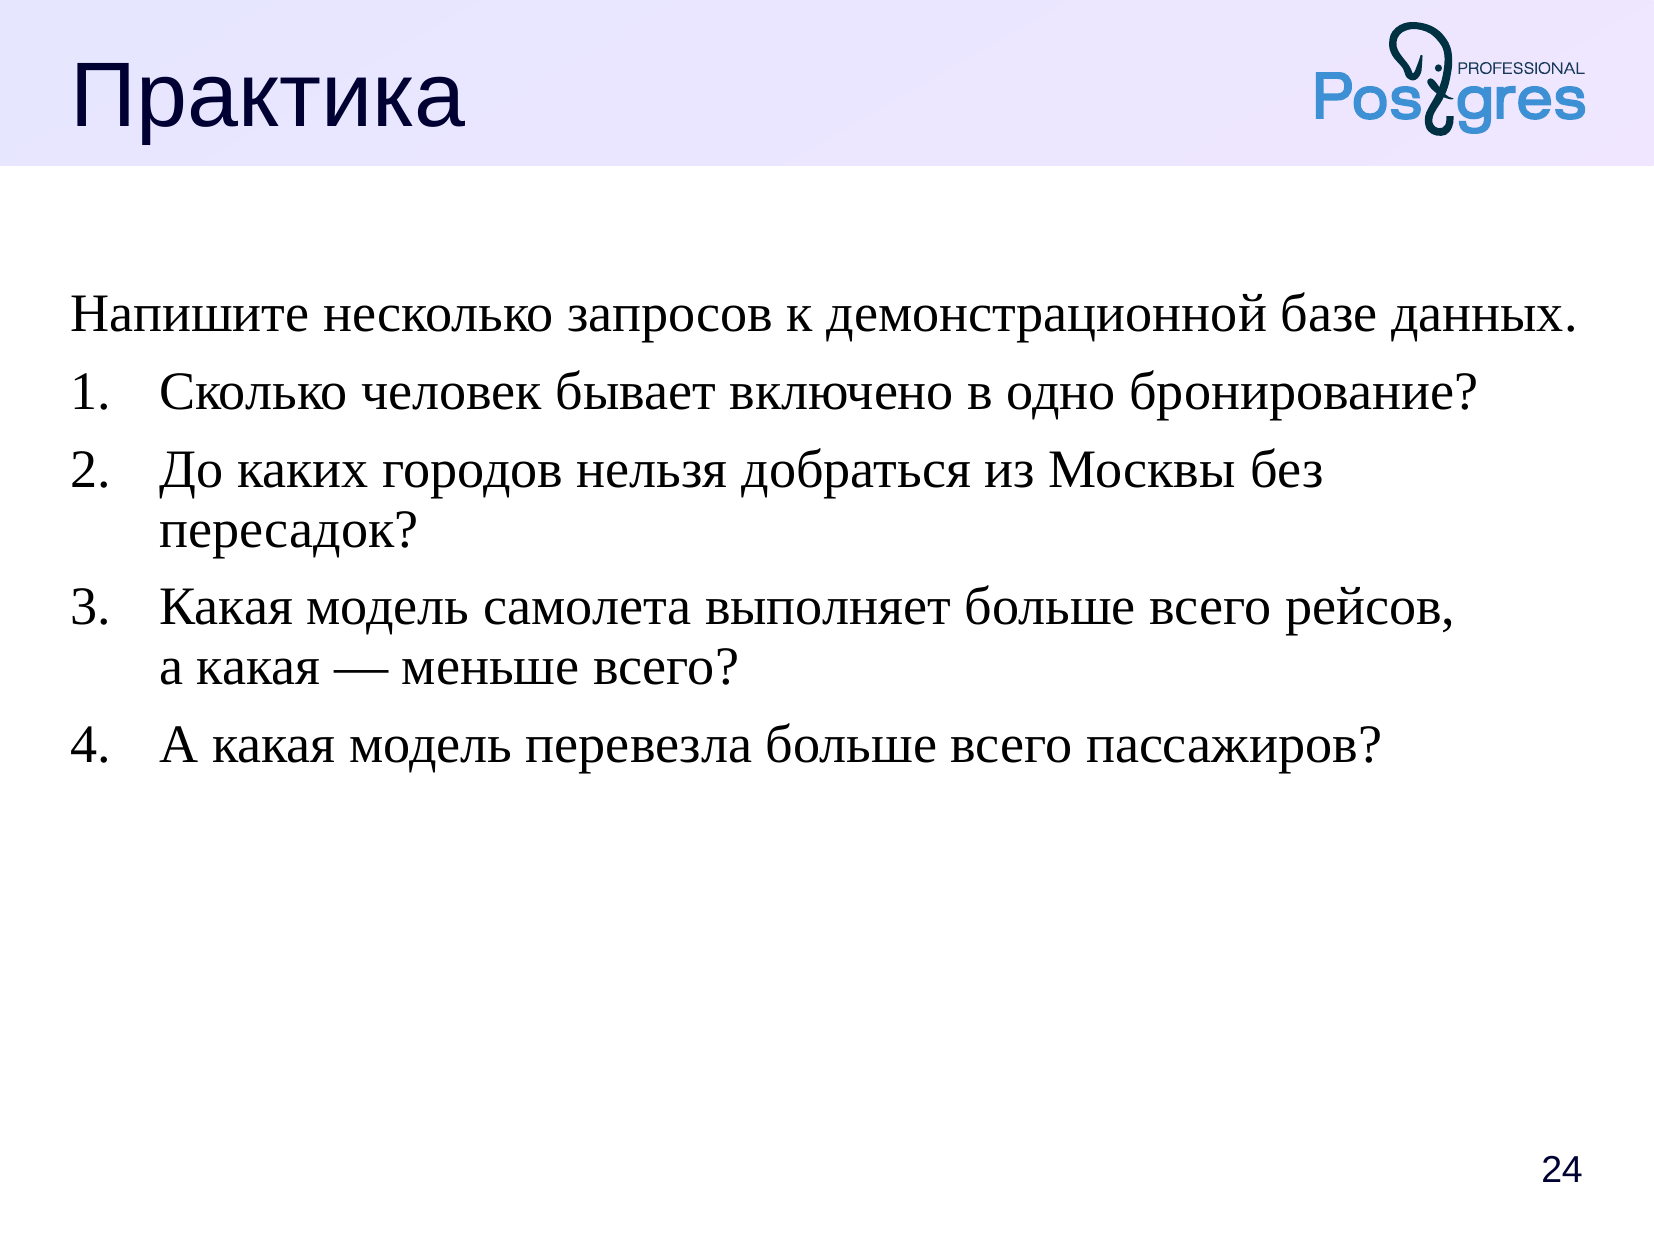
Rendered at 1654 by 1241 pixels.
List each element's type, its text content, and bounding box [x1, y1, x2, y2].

title Практика [70, 43, 1241, 147]
list Напишите несколько запросов к демонстрационной базе данных. Сколько человек бывает включено в одно бронирование? До каких городов нельзя добраться из Москвы без пересадок? Какая модель самолета выполняет больше всего рейсов, а какая — меньше всего? А какая модель перевезла больше всего пассажиров? [70, 283, 1583, 1134]
